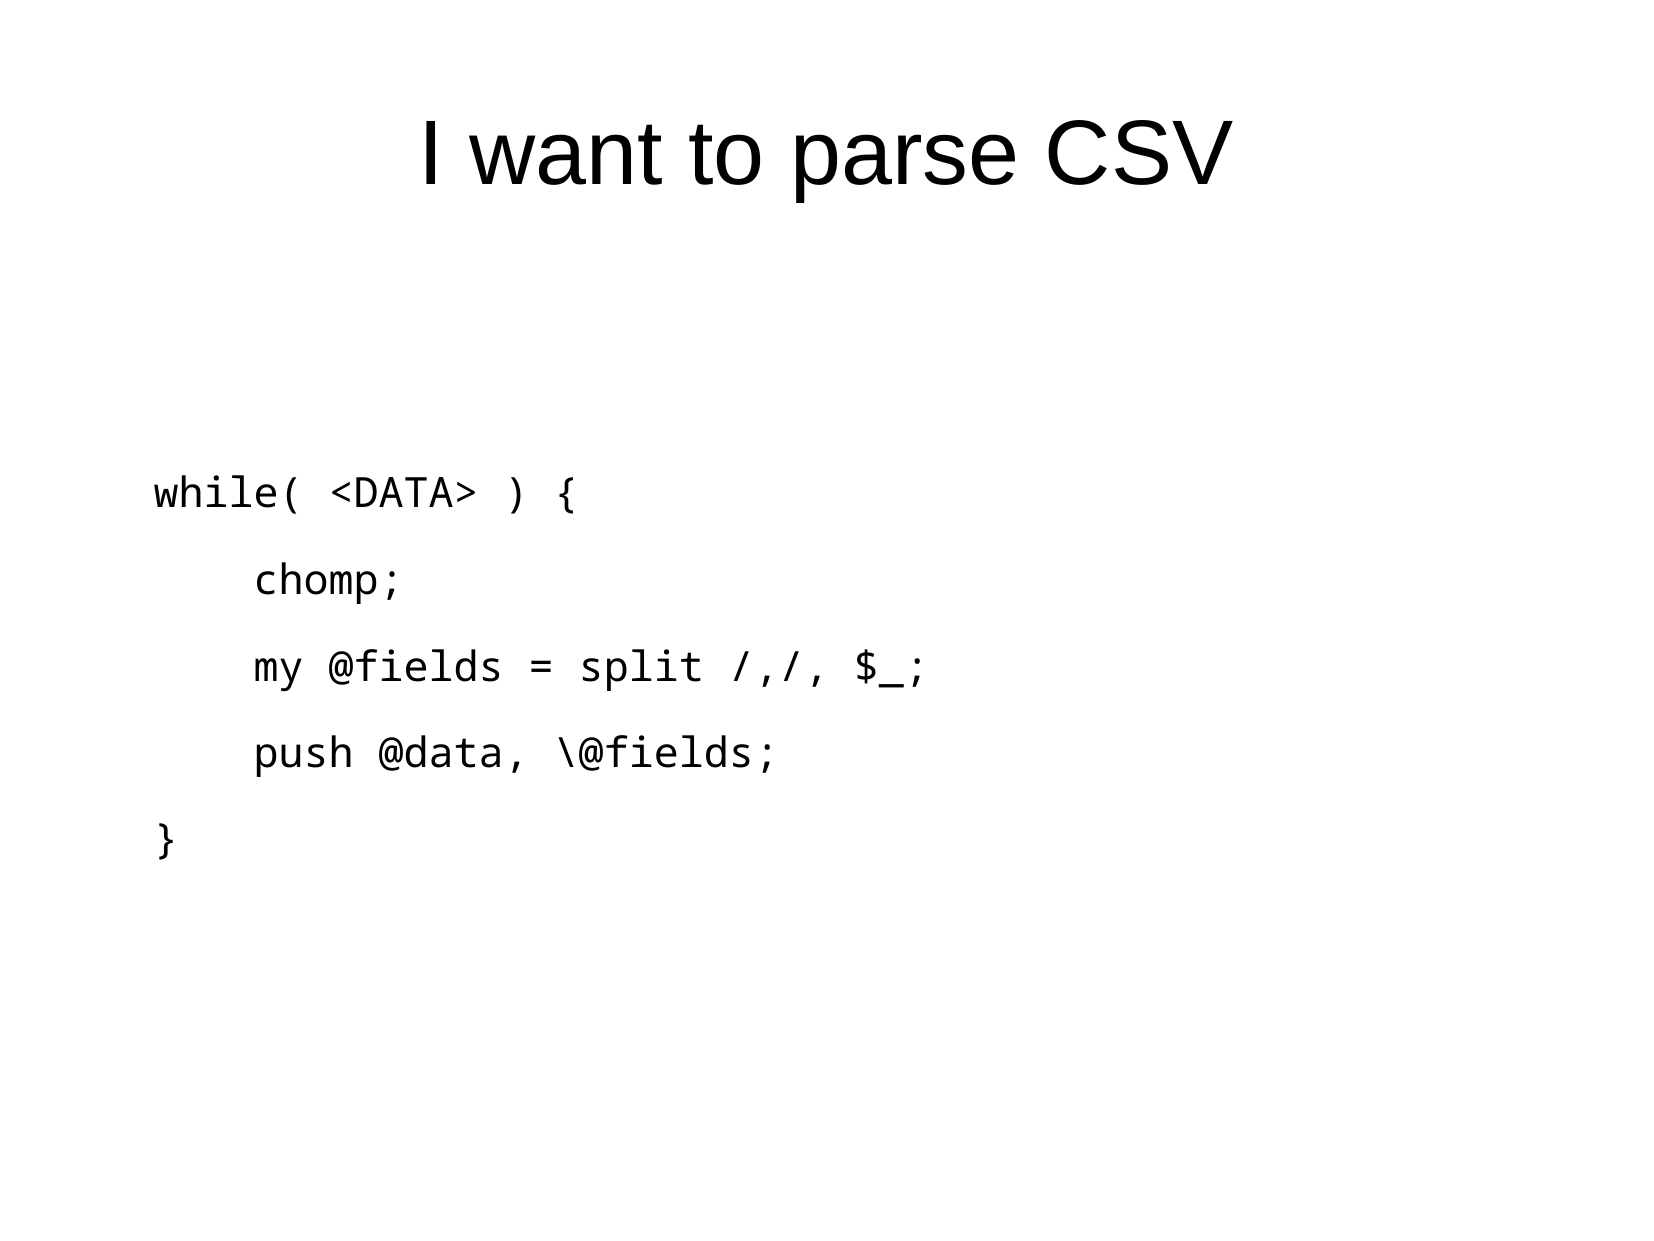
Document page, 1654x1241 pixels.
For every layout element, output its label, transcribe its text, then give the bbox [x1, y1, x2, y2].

list while( <DATA> ) { chomp; my @fields = split /,/, $_; push @data, \@fields; } [82, 290, 1571, 1010]
title I want to parse CSV [82, 49, 1571, 257]
